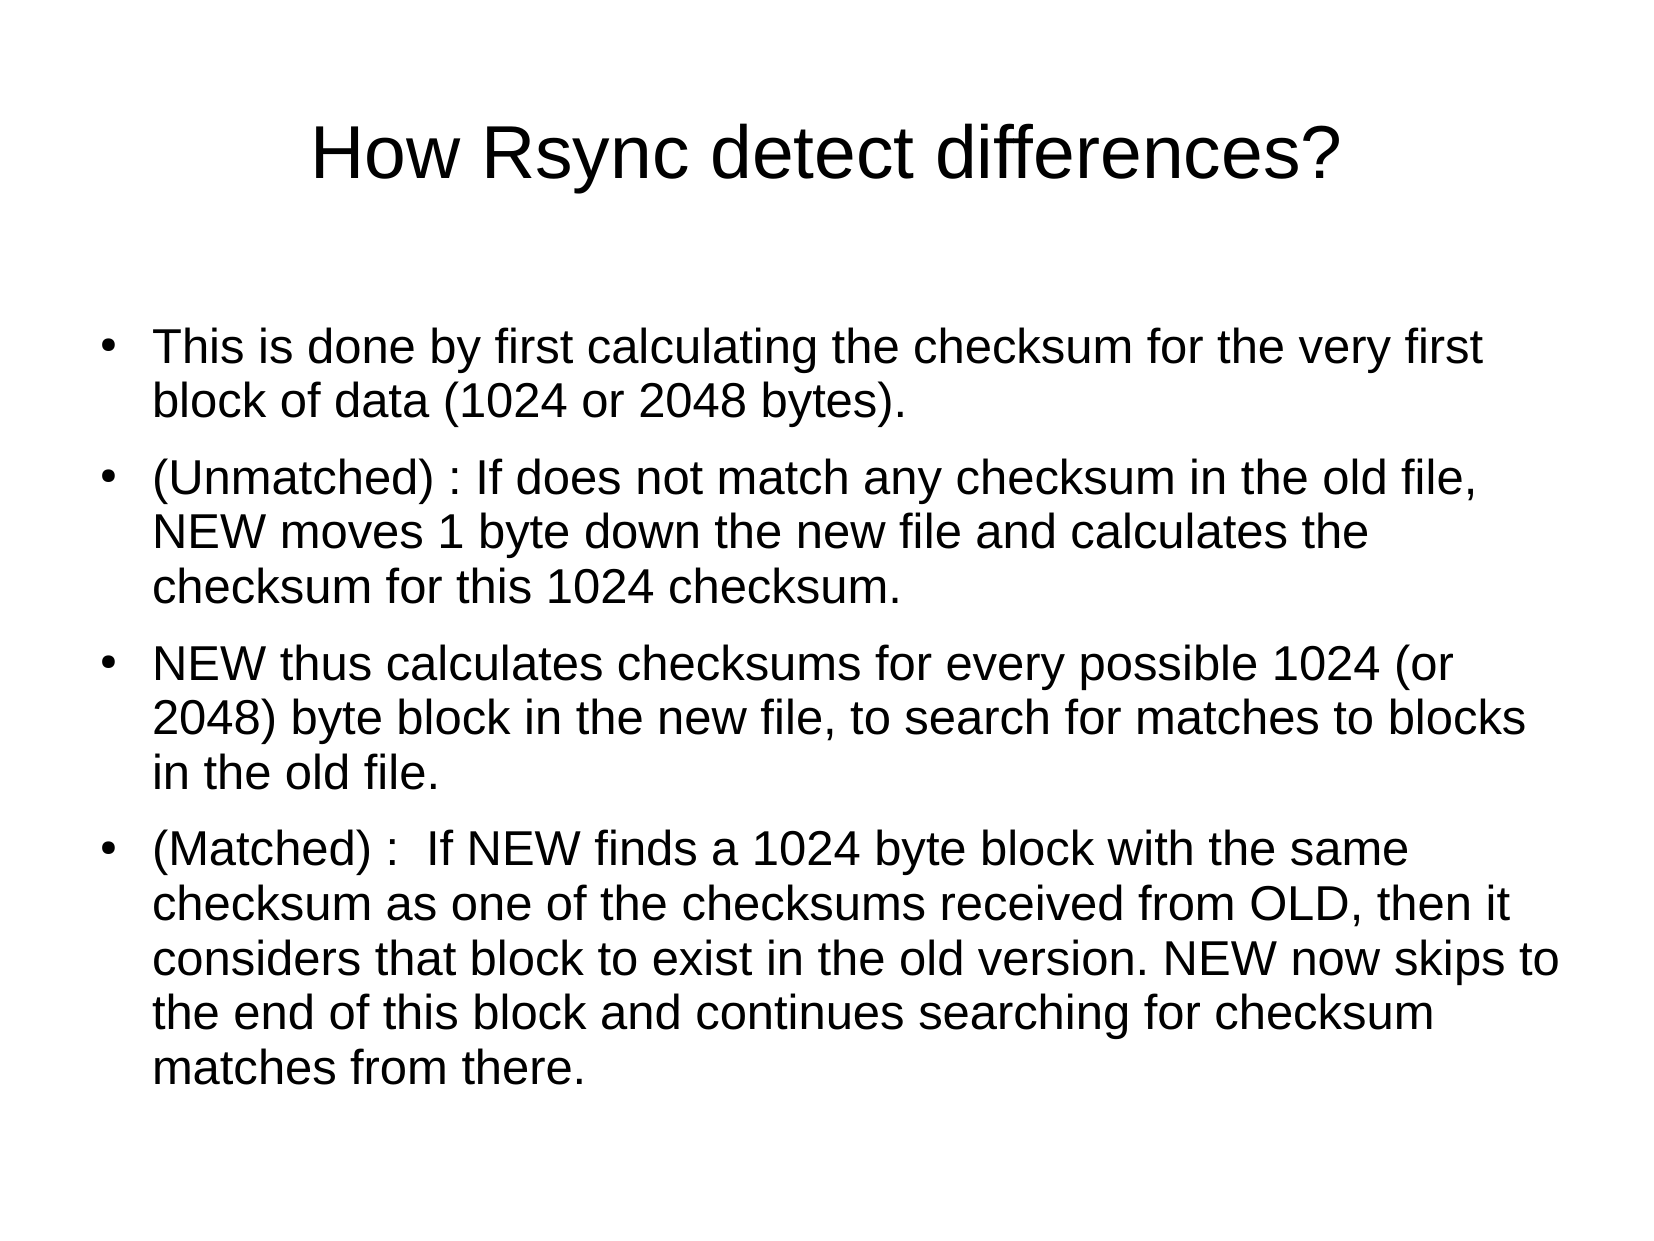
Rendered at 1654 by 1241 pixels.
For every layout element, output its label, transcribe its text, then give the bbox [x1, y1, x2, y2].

list This is done by first calculating the checksum for the very first block of data (1024 or 2048 bytes). (Unmatched) : If does not match any checksum in the old file, NEW moves 1 byte down the new file and calculates the checksum for this 1024 checksum. NEW thus calculates checksums for every possible 1024 (or 2048) byte block in the new file, to search for matches to blocks in the old file. (Matched) : If NEW finds a 1024 byte block with the same checksum as one of the checksums received from OLD, then it considers that block to exist in the old version. NEW now skips to the end of this block and continues searching for checksum matches from there. [82, 318, 1571, 1099]
title How Rsync detect differences? [82, 49, 1571, 257]
